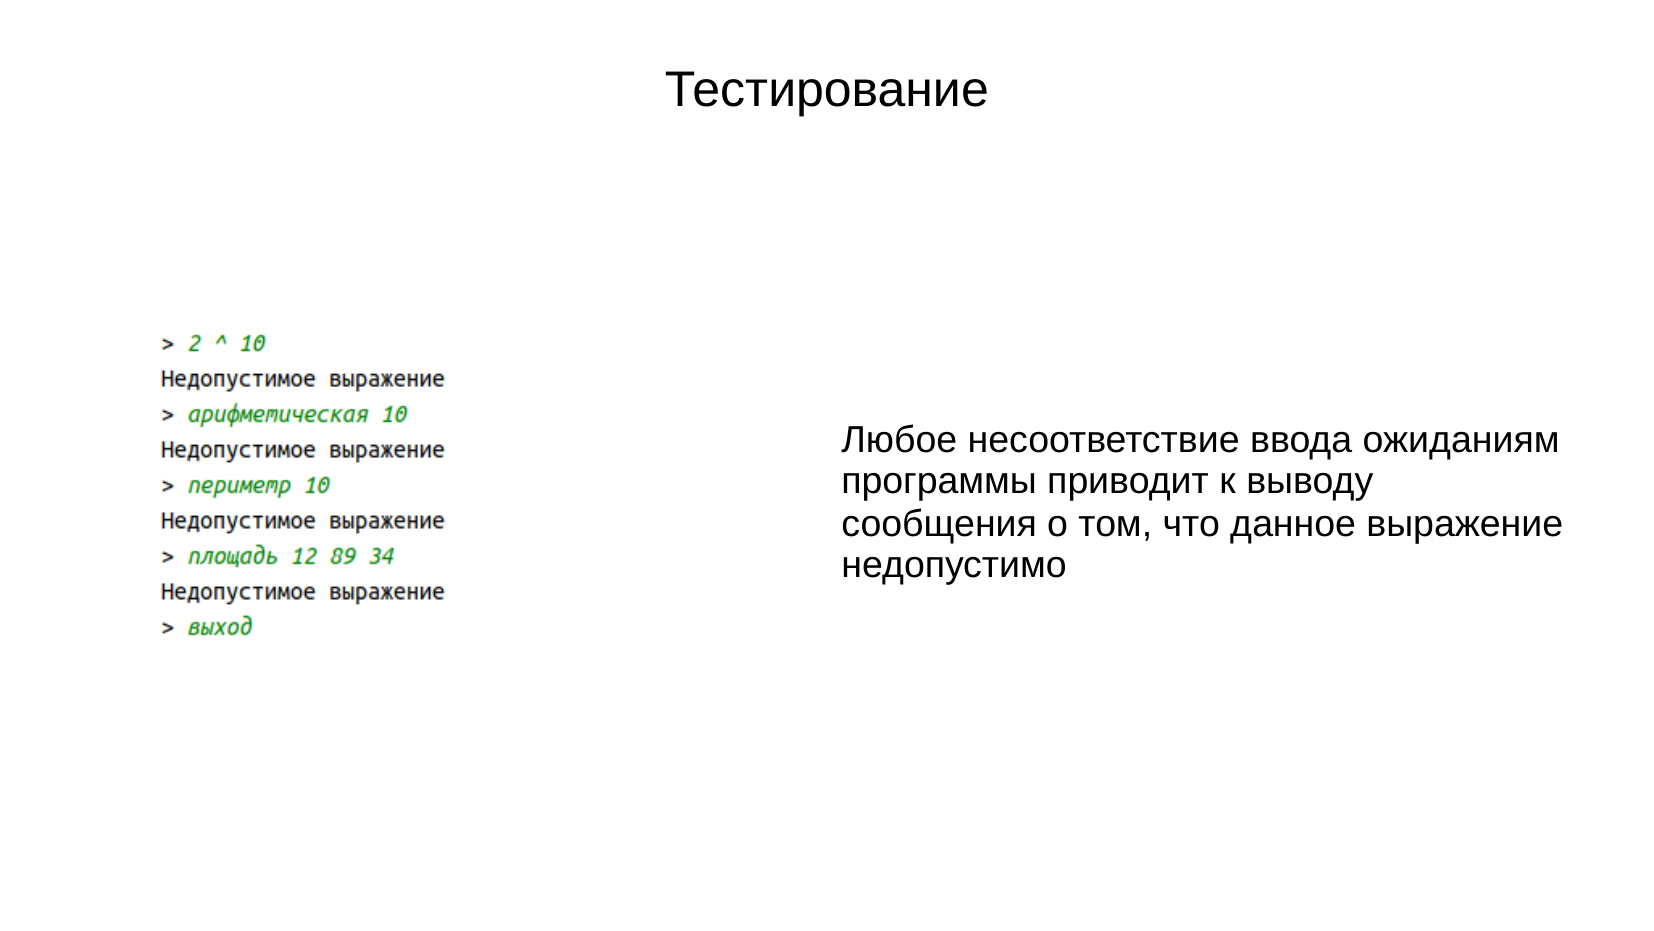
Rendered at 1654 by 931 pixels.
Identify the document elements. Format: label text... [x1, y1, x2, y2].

picture [147, 324, 650, 654]
text_box Любое несоответствие ввода ожиданиям программы приводит к выводу сообщения о том, что данное выражение недопустимо [826, 147, 1595, 857]
title Тестирование [59, 59, 1595, 119]
